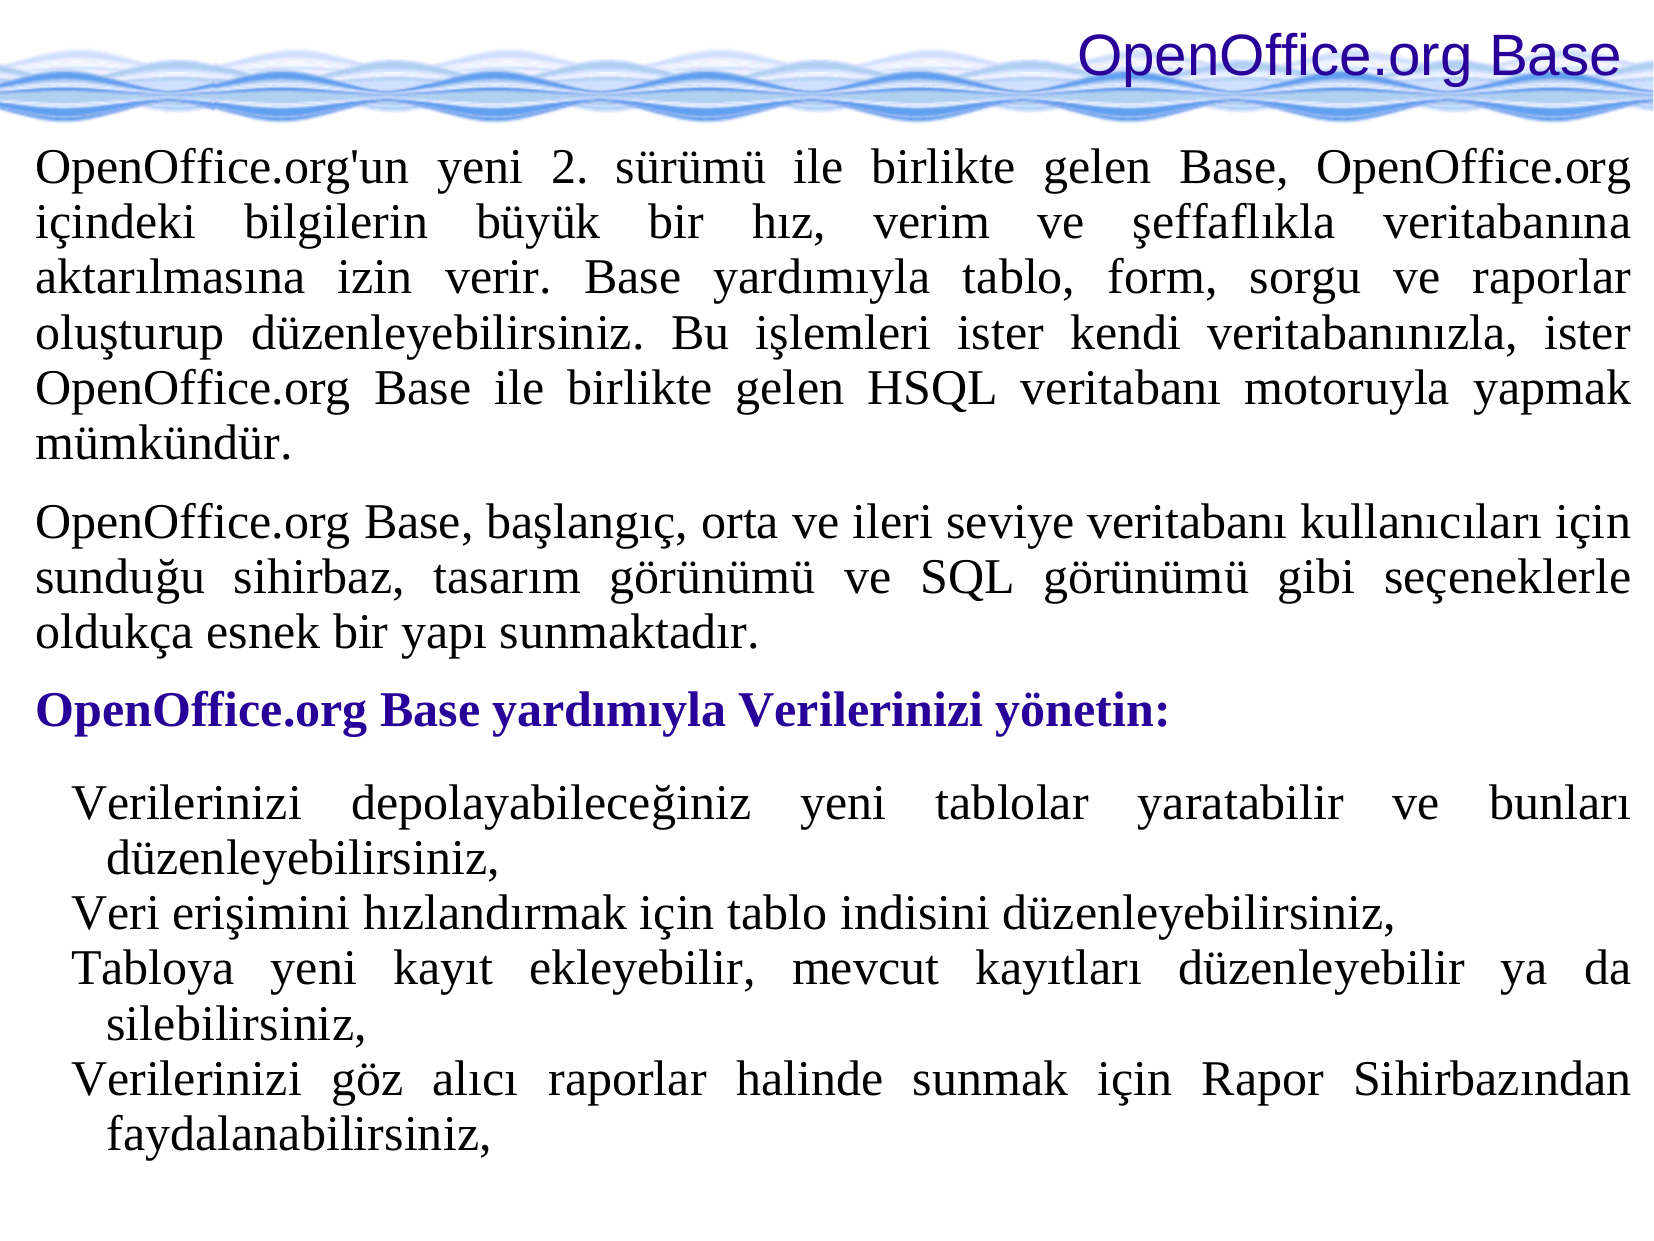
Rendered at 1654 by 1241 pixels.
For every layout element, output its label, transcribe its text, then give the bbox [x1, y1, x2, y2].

text_box OpenOffice.org'un yeni 2. sürümü ile birlikte gelen Base, OpenOffice.org içindeki bilgilerin büyük bir hız, verim ve şeffaflıkla veritabanına aktarılmasına izin verir. Base yardımıyla tablo, form, sorgu ve raporlar oluşturup düzenleyebilirsiniz. Bu işlemleri ister kendi veritabanınızla, ister OpenOffice.org Base ile birlikte gelen HSQL veritabanı motoruyla yapmak mümkündür. OpenOffice.org Base, başlangıç, orta ve ileri seviye veritabanı kullanıcıları için sunduğu sihirbaz, tasarım görünümü ve SQL görünümü gibi seçeneklerle oldukça esnek bir yapı sunmaktadır. OpenOffice.org Base yardımıyla Verilerinizi yönetin: Verilerinizi depolayabileceğiniz yeni tablolar yaratabilir ve bunları düzenleyebilirsiniz, Veri erişimini hızlandırmak için tablo indisini düzenleyebilirsiniz, Tabloya yeni kayıt ekleyebilir, mevcut kayıtları düzenleyebilir ya da silebilirsiniz, Verilerinizi göz alıcı raporlar halinde sunmak için Rapor Sihirbazından faydalanabilirsiniz, [20, 131, 1648, 1189]
text_box OpenOffice.org Base [590, 15, 1654, 96]
picture [0, 41, 1654, 129]
